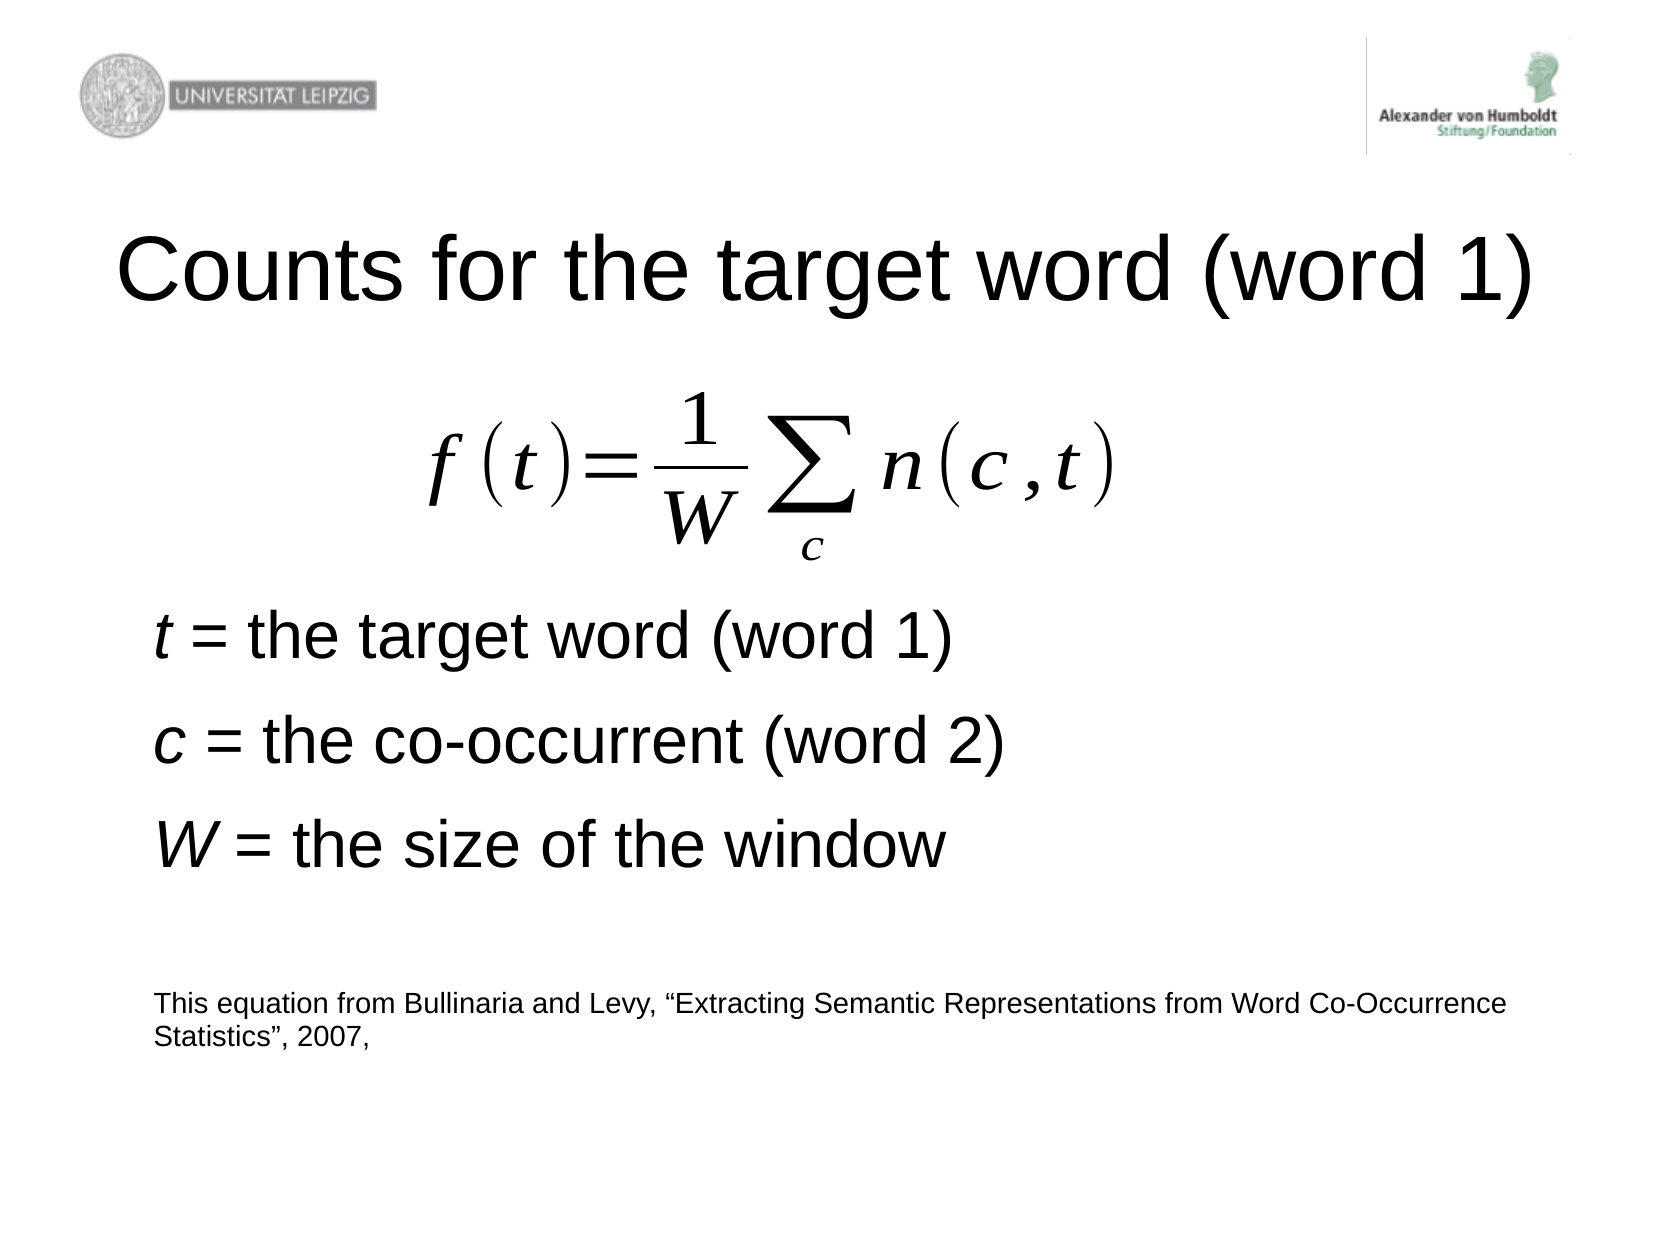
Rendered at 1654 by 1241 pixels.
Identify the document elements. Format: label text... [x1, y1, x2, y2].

picture [76, 49, 383, 144]
list t = the target word (word 1) c = the co-occurrent (word 2) W = the size of the window This equation from Bullinaria and Levy, “Extracting Semantic Representations from Word Co-Occurrence Statistics”, 2007, [82, 390, 1571, 1110]
title Counts for the target word (word 1) [82, 165, 1571, 373]
picture [1365, 37, 1572, 155]
chart [405, 373, 1142, 571]
